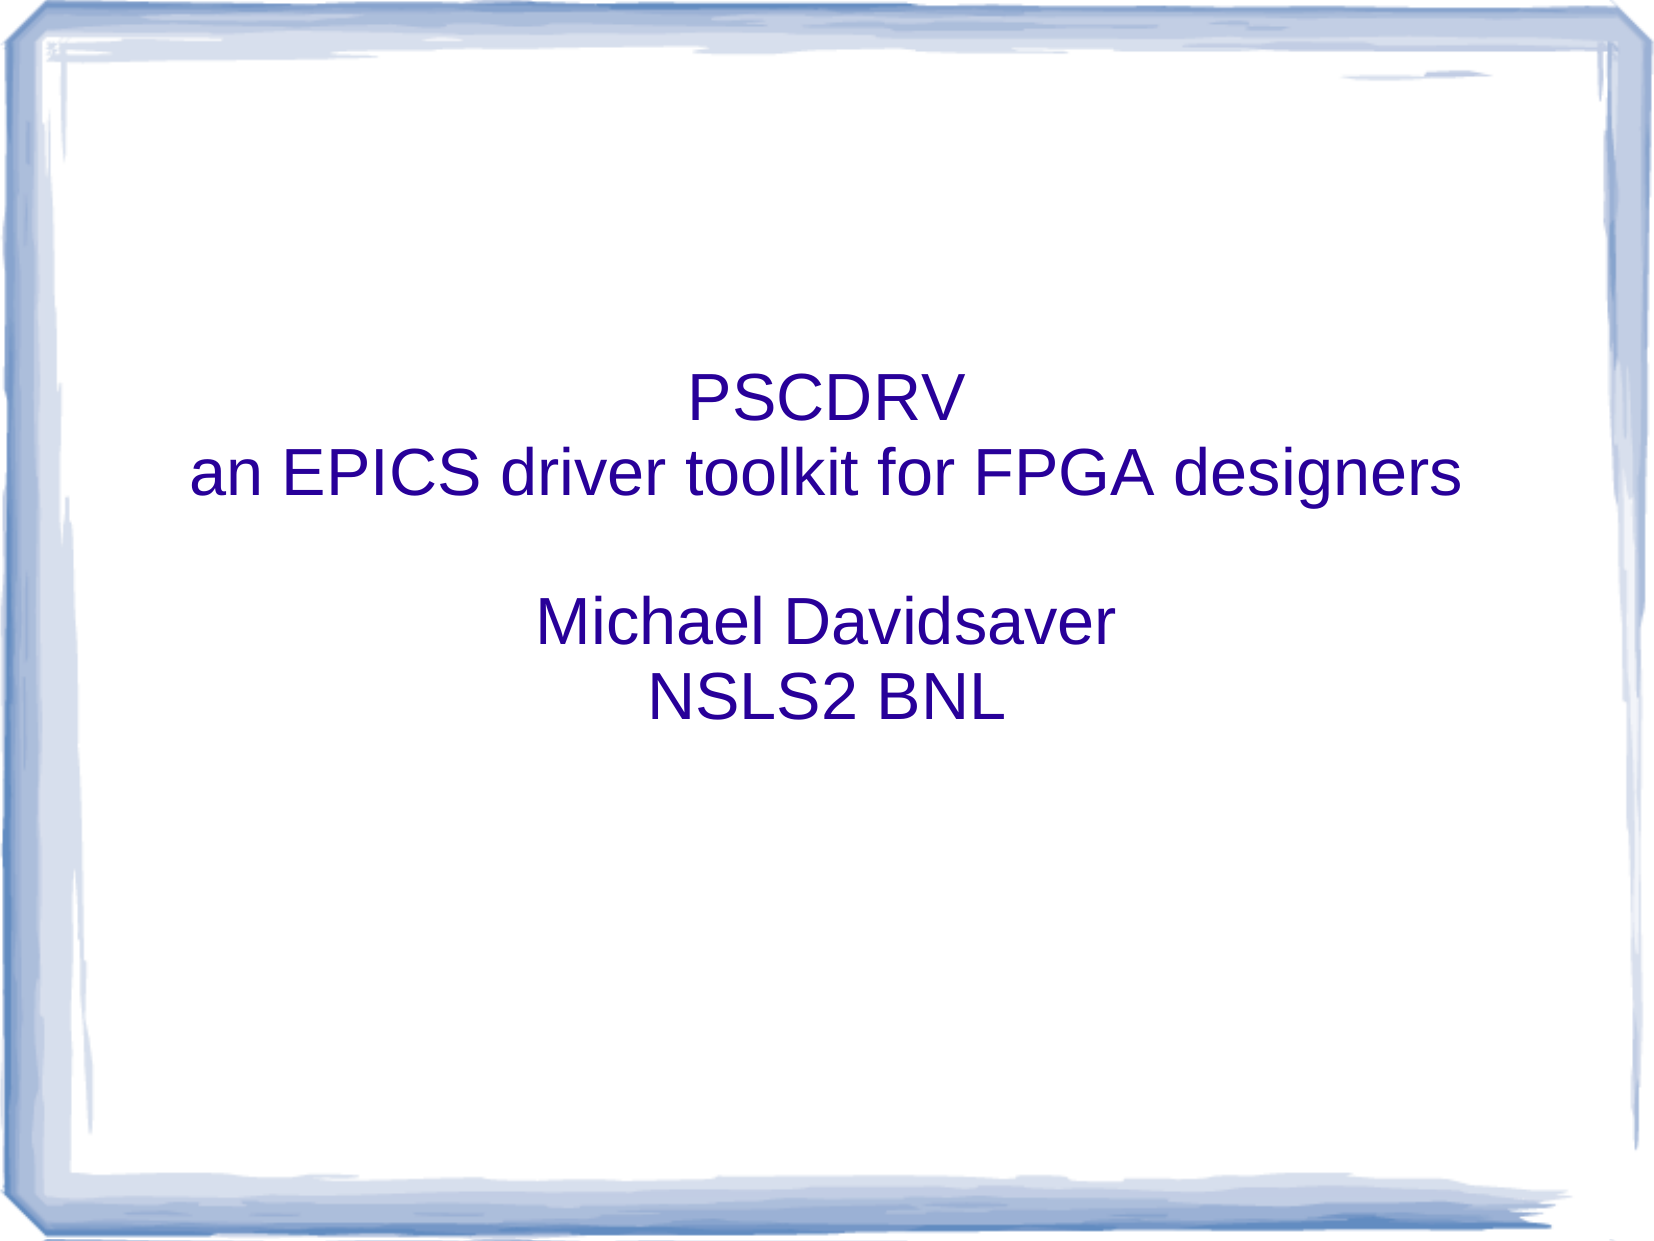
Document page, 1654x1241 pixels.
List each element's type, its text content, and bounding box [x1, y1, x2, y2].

picture [0, 0, 1654, 1241]
subtitle PSCDRV an EPICS driver toolkit for FPGA designers Michael Davidsaver NSLS2 BNL [82, 49, 1571, 1045]
